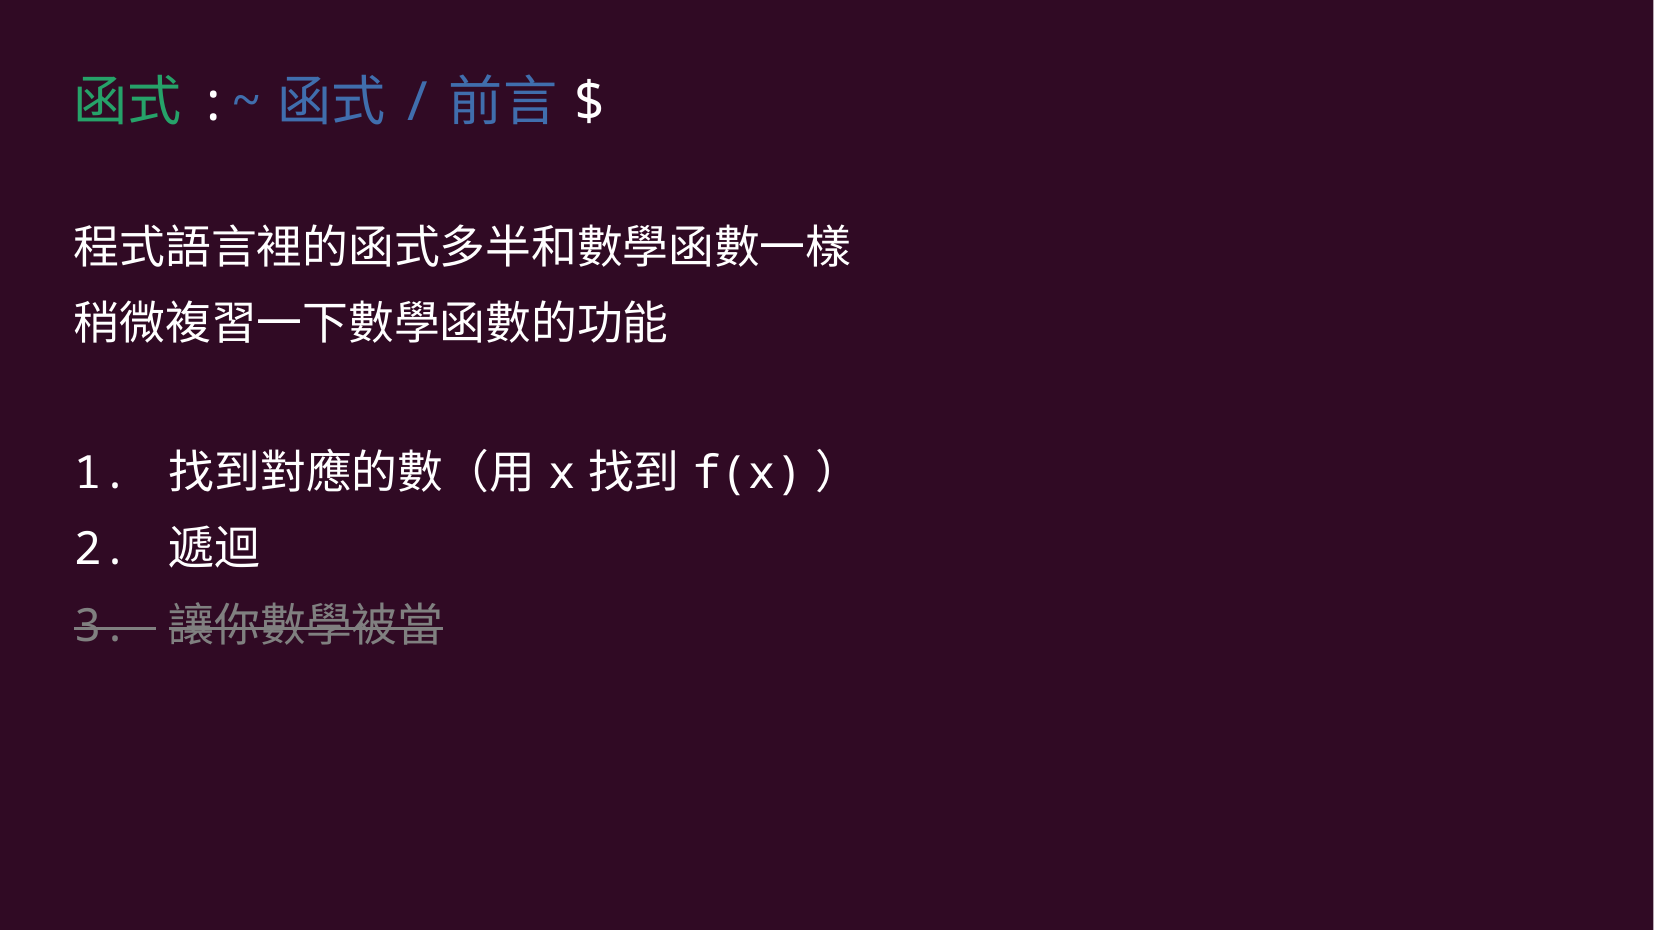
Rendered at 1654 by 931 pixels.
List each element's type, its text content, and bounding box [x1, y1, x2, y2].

text_box 程式語言裡的函式多半和數學函數一樣 稍微複習一下數學函數的功能 1. 找到對應的數（用x找到f(x)） 2. 遞迴 3. 讓你數學被當 [59, 193, 1613, 672]
text_box 函式:~函式/前言$ [59, 55, 1201, 139]
